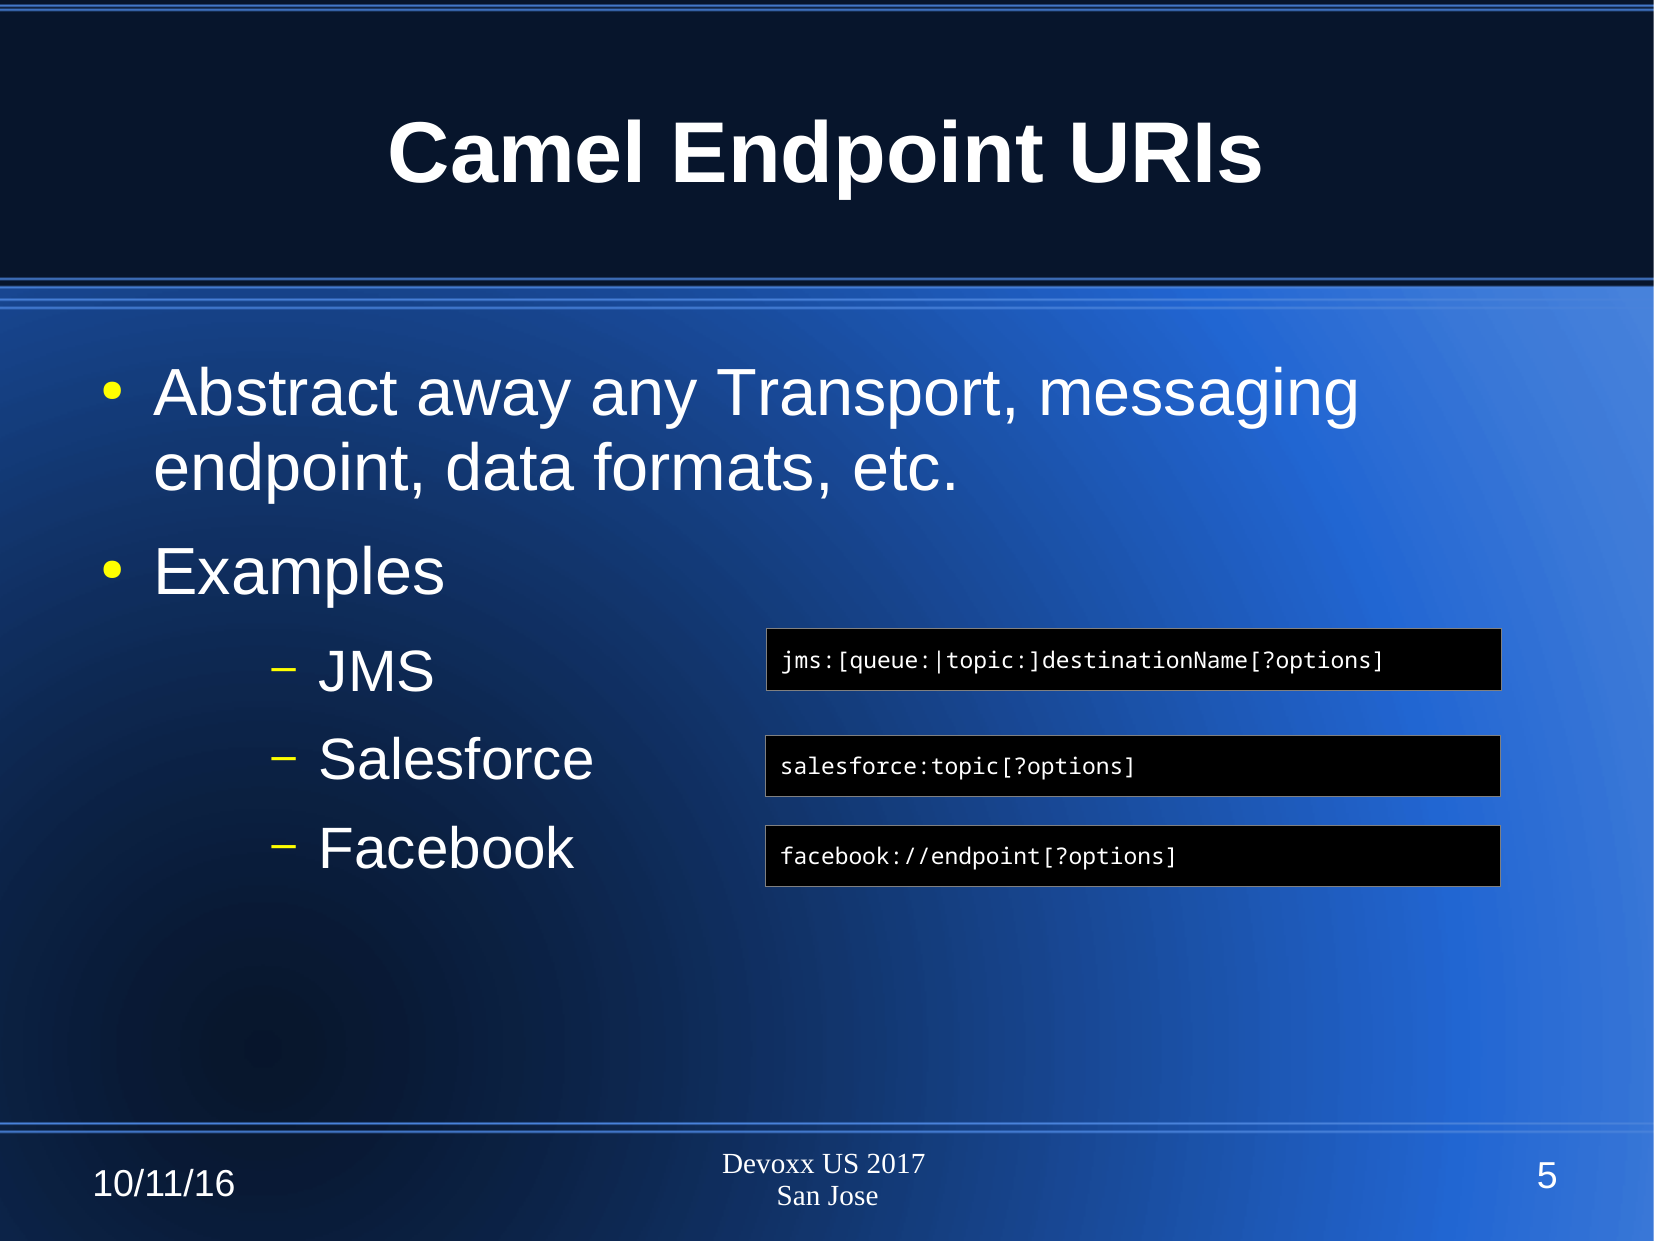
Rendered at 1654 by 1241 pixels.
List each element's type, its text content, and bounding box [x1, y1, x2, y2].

text_box jms:[queue:|topic:]destinationName[?options] [766, 628, 1502, 691]
text_box salesforce:topic[?options] [765, 735, 1501, 797]
text_box facebook://endpoint[?options] [765, 825, 1501, 887]
picture [0, 0, 1654, 1241]
title Camel Endpoint URIs [82, 49, 1571, 257]
list Abstract away any Transport, messaging endpoint, data formats, etc. Examples JMS Salesforce Facebook [82, 355, 1571, 1058]
